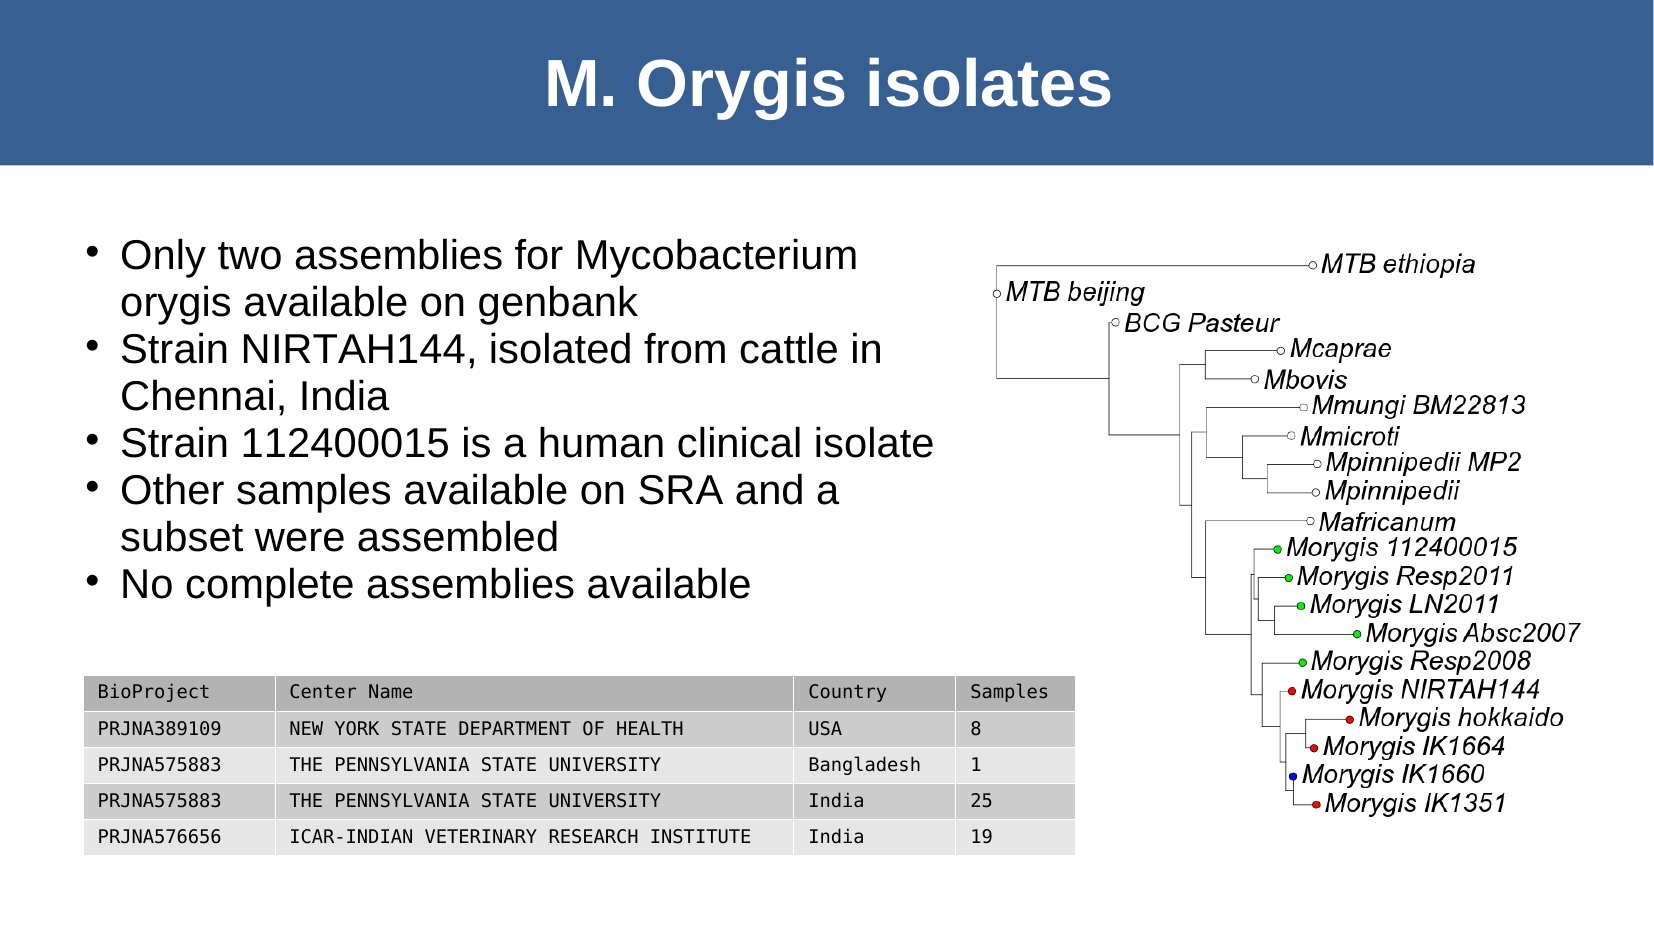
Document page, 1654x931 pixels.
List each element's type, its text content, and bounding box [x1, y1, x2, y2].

table_cell NEW YORK STATE DEPARTMENT OF HEALTH [276, 712, 793, 747]
table_cell 8 [956, 712, 1075, 747]
table_cell 19 [956, 820, 1075, 855]
table_header BioProject [84, 676, 275, 711]
table_header Center Name [276, 676, 793, 711]
table_cell India [794, 784, 955, 819]
table_cell ICAR-INDIAN VETERINARY RESEARCH INSTITUTE [276, 820, 793, 855]
table_header Country [794, 676, 955, 711]
table_cell 1 [956, 748, 1075, 783]
table_cell THE PENNSYLVANIA STATE UNIVERSITY [276, 748, 793, 783]
table_cell USA [794, 712, 955, 747]
table_cell THE PENNSYLVANIA STATE UNIVERSITY [276, 784, 793, 819]
table_header Samples [956, 676, 1075, 711]
table_cell PRJNA575883 [84, 784, 275, 819]
table_cell PRJNA389109 [84, 712, 275, 747]
table_cell PRJNA576656 [84, 820, 275, 855]
table_cell Bangladesh [794, 748, 955, 783]
table_cell PRJNA575883 [84, 748, 275, 783]
table_cell India [794, 820, 955, 855]
text_box Only two assemblies for Mycobacterium orygis available on genbank Strain NIRTAH144, isolated from cattle in Chennai, India Strain 112400015 is a human clinical isolate Other samples available on SRA and a subset were assembled No complete assemblies available [70, 224, 981, 662]
picture [922, 192, 1619, 890]
table_cell 25 [956, 784, 1075, 819]
text_box M. Orygis isolates [0, 0, 1654, 166]
